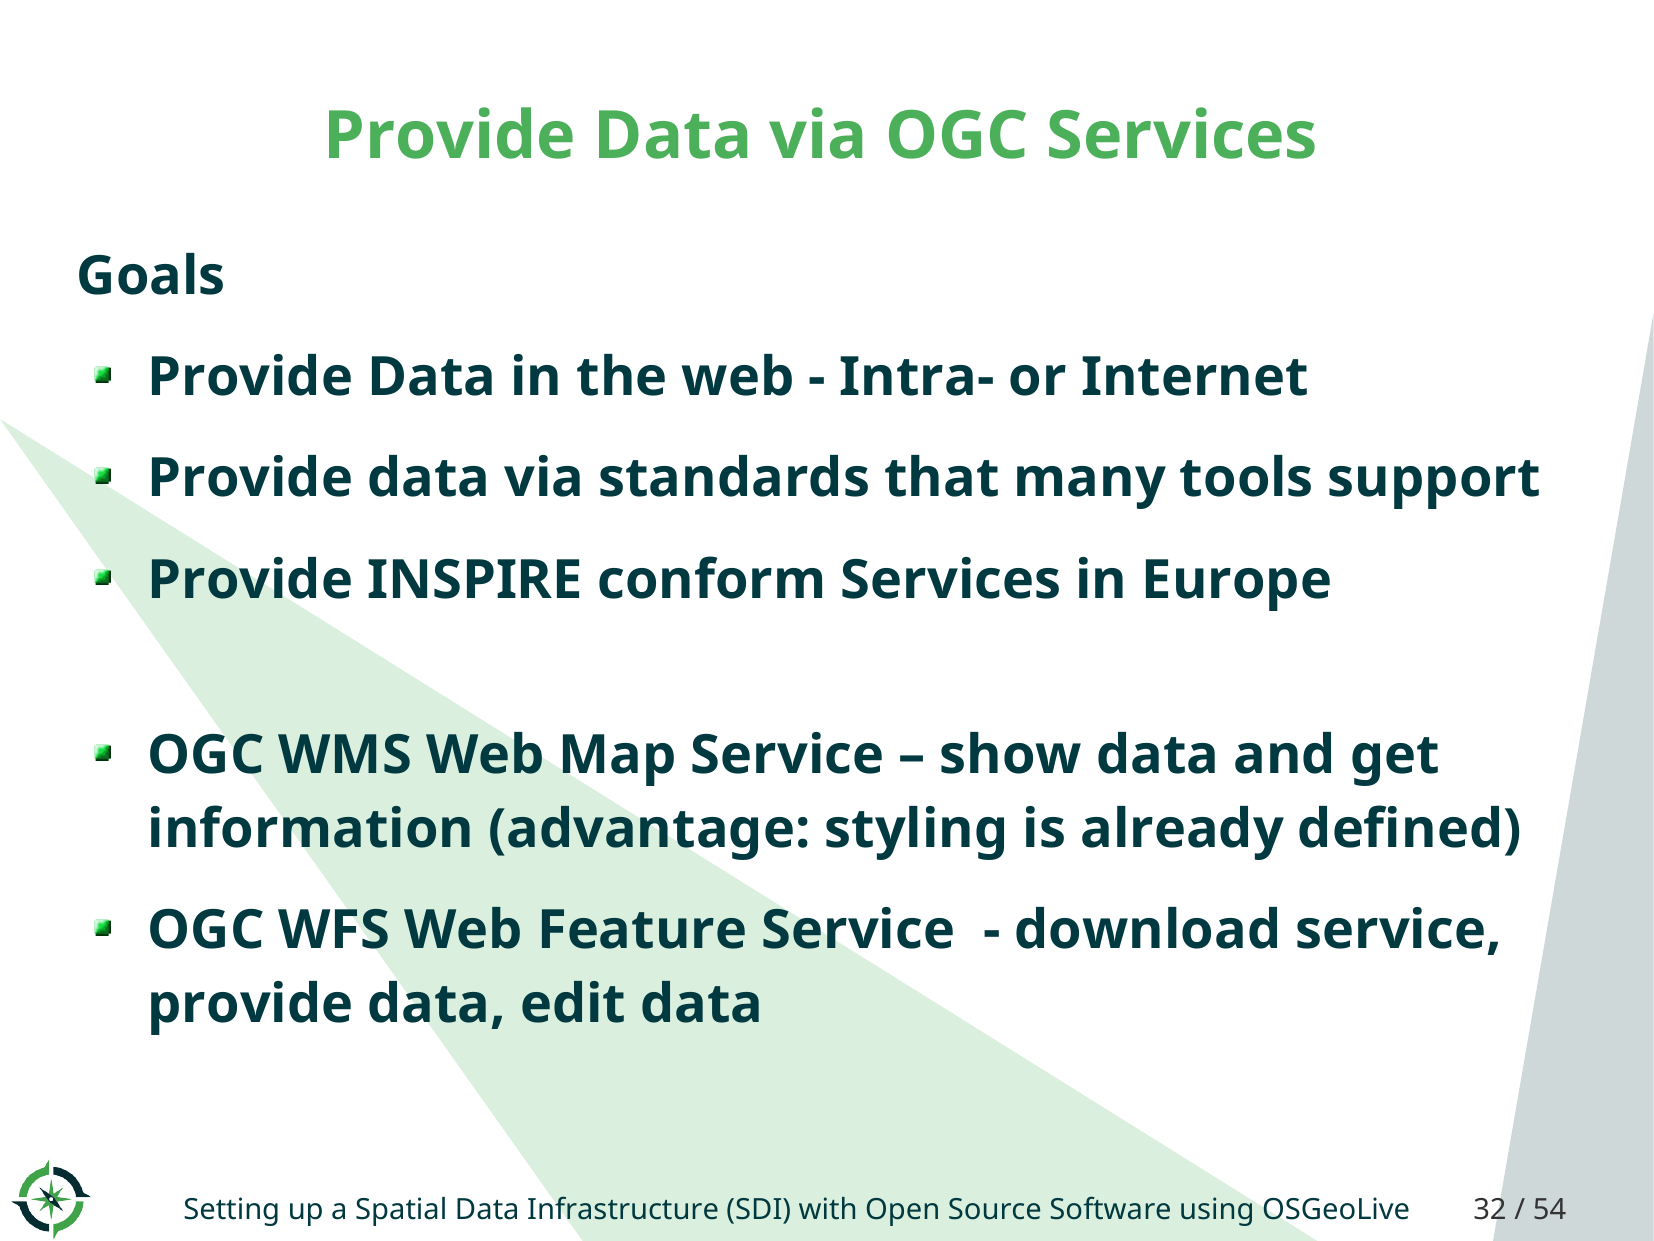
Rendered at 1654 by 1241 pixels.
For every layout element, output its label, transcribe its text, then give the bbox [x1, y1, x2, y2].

list Goals Provide Data in the web - Intra- or Internet Provide data via standards that many tools support Provide INSPIRE conform Services in Europe OGC WMS Web Map Service – show data and get information (advantage: styling is already defined) OGC WFS Web Feature Service - download service, provide data, edit data [76, 236, 1565, 1094]
title Provide Data via OGC Services [76, 59, 1565, 207]
picture [10, 1158, 92, 1240]
